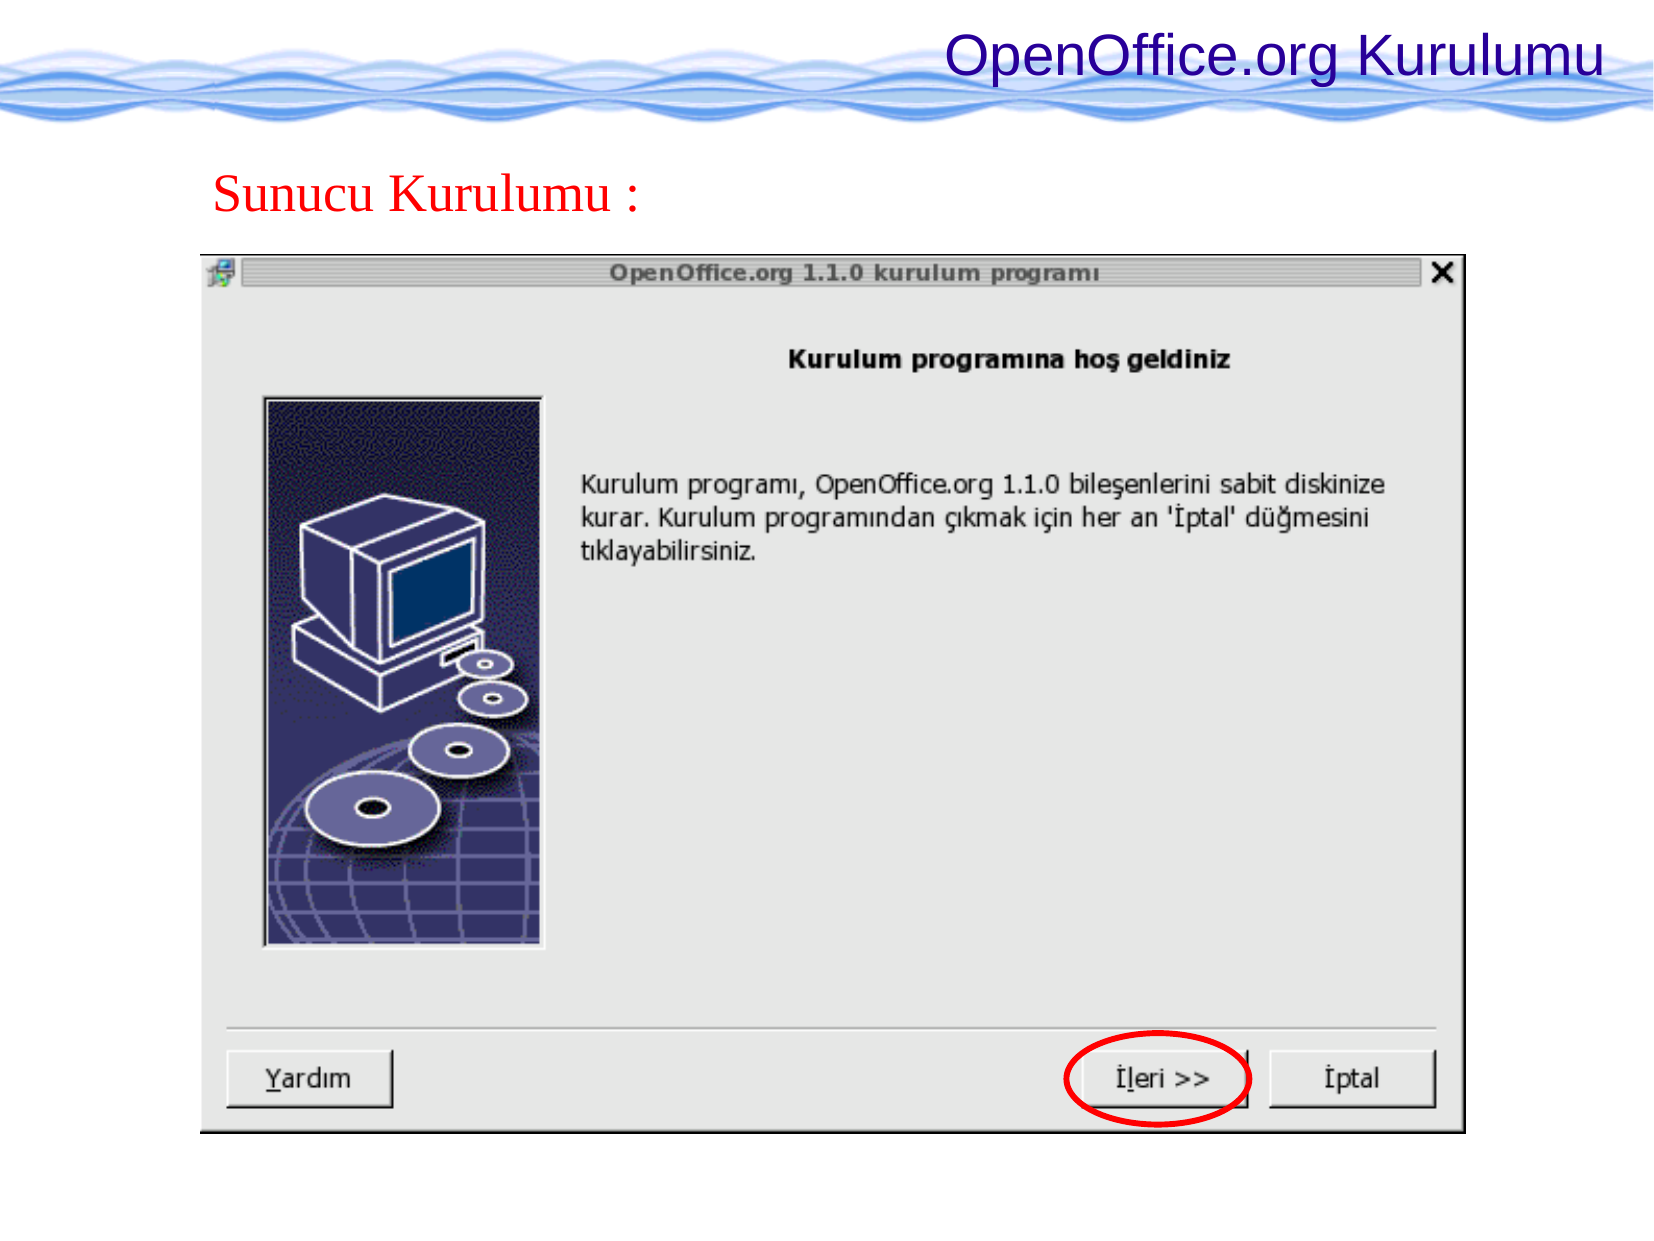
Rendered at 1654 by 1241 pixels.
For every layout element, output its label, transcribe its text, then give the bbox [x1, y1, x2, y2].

picture [0, 41, 1654, 129]
picture [200, 254, 1466, 1134]
text_box OpenOffice.org Kurulumu [587, 15, 1654, 96]
text_box Sunucu Kurulumu : [197, 156, 722, 233]
